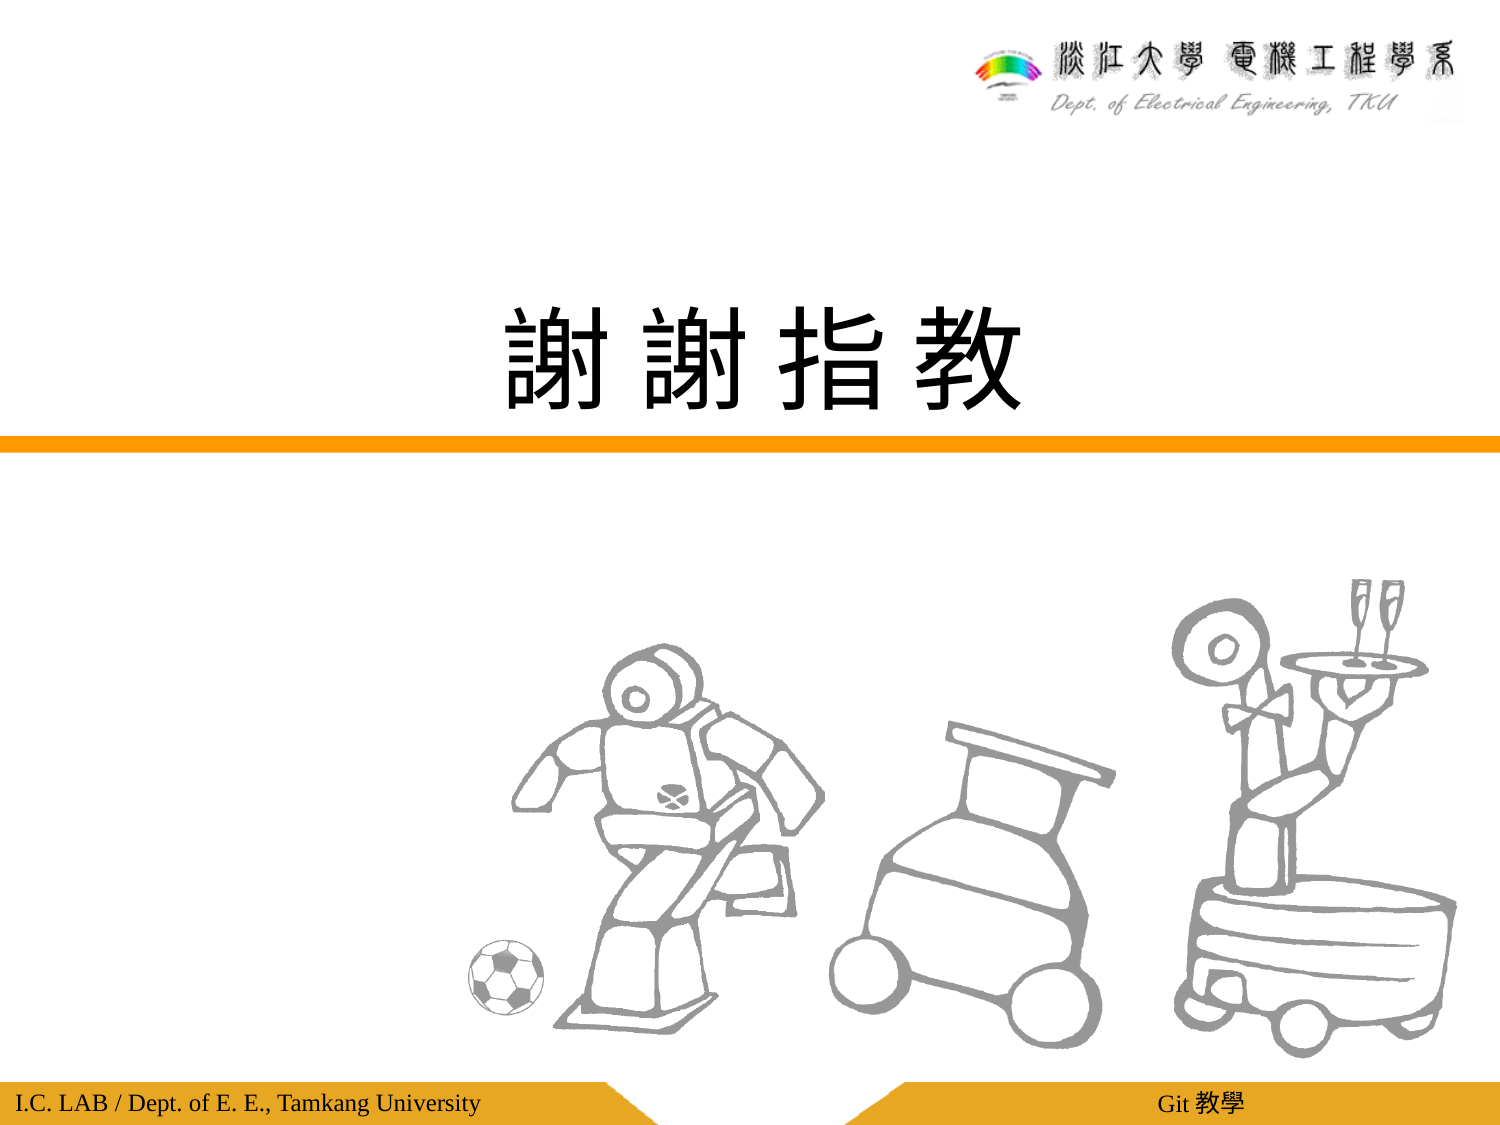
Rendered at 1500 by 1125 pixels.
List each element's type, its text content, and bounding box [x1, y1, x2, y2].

picture [1152, 562, 1469, 1064]
picture [842, 1082, 1500, 1125]
picture [437, 637, 1118, 1052]
picture [0, 1082, 658, 1125]
title 謝 謝 指 教 [237, 275, 1288, 439]
picture [962, 31, 1465, 123]
